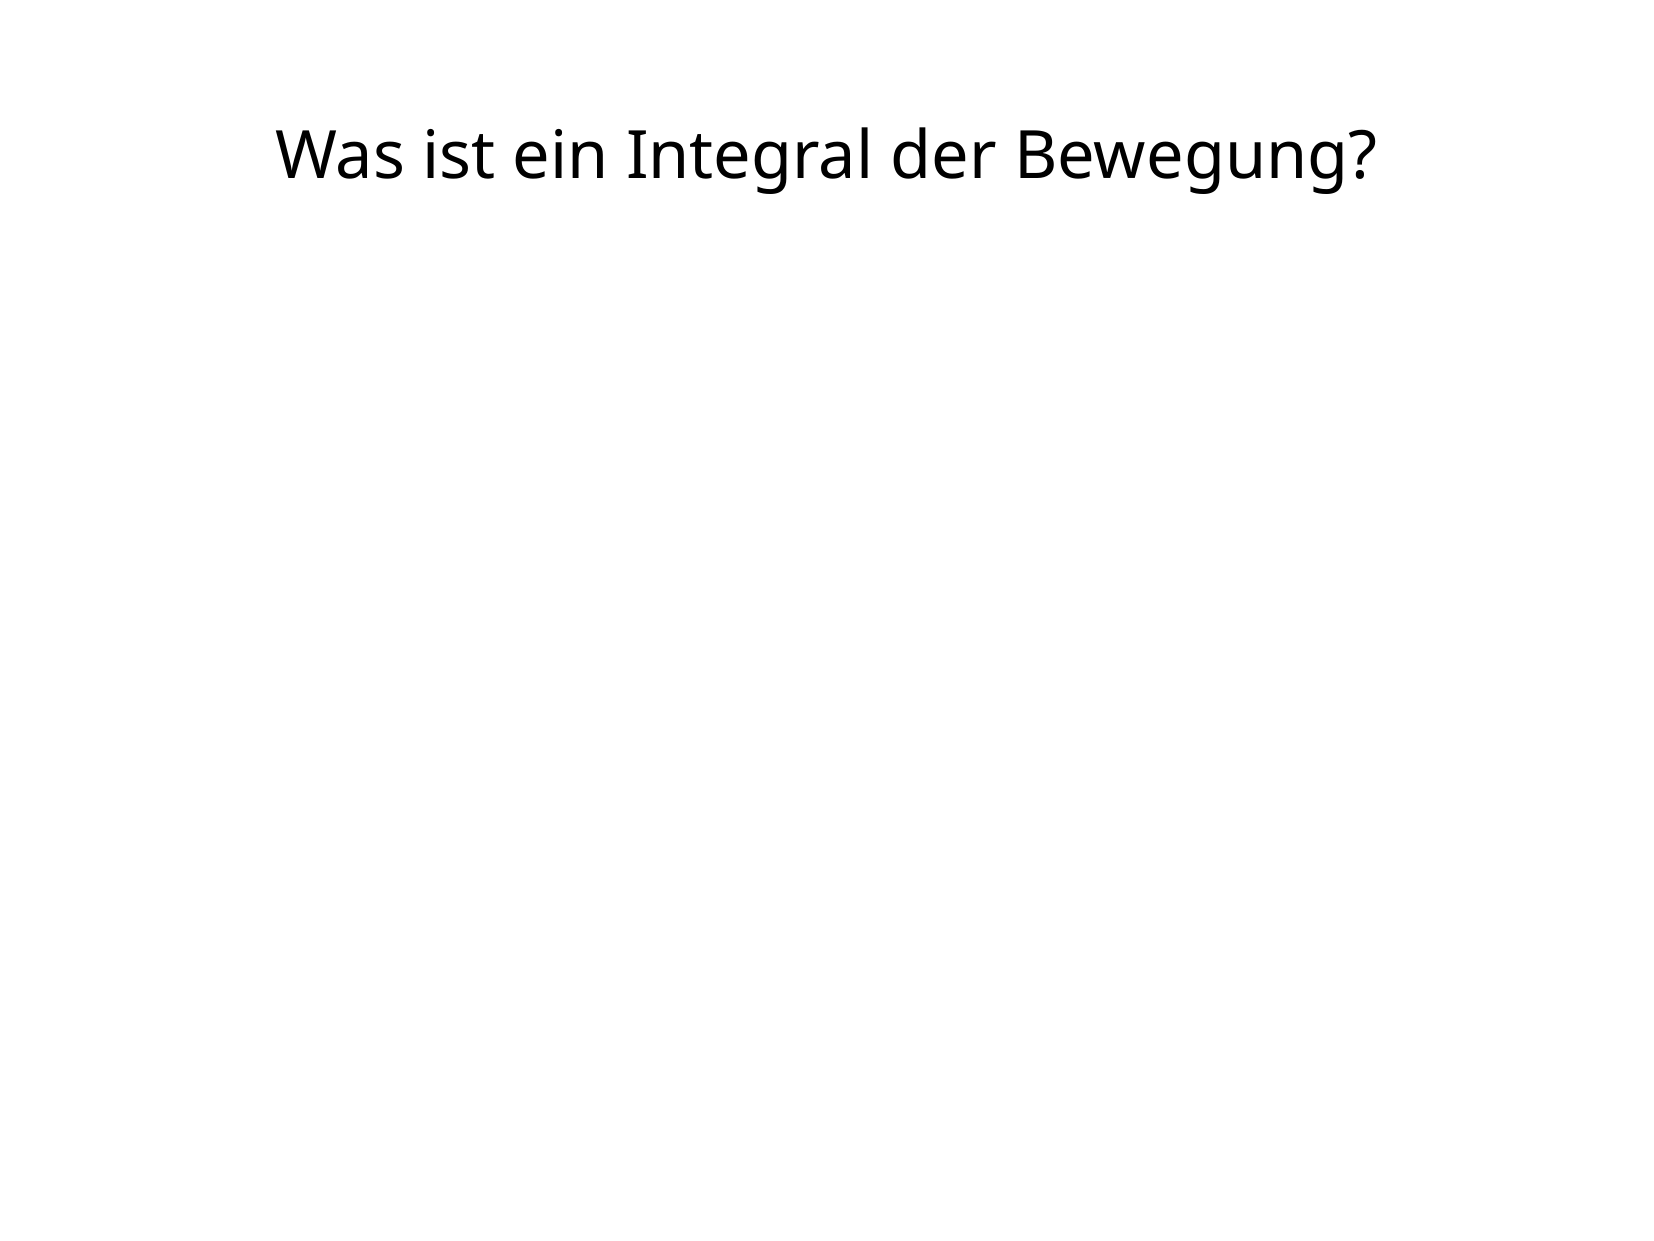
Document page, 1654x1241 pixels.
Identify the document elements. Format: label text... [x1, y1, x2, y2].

title Was ist ein Integral der Bewegung? [82, 49, 1571, 257]
